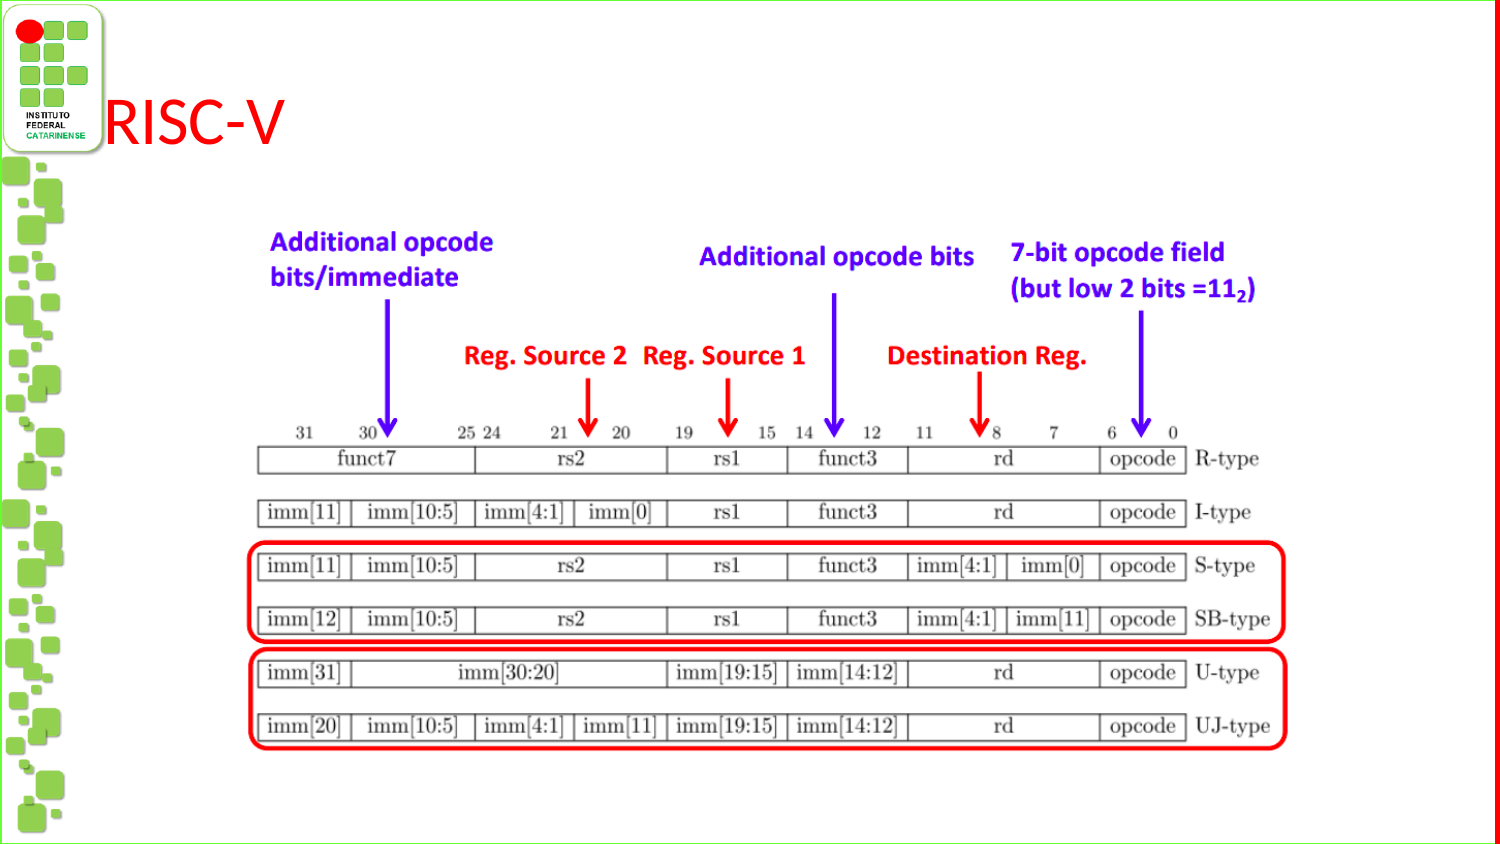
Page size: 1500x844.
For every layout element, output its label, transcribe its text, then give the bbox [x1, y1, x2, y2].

title RISC-V [103, 44, 1397, 208]
picture [0, 0, 1500, 844]
